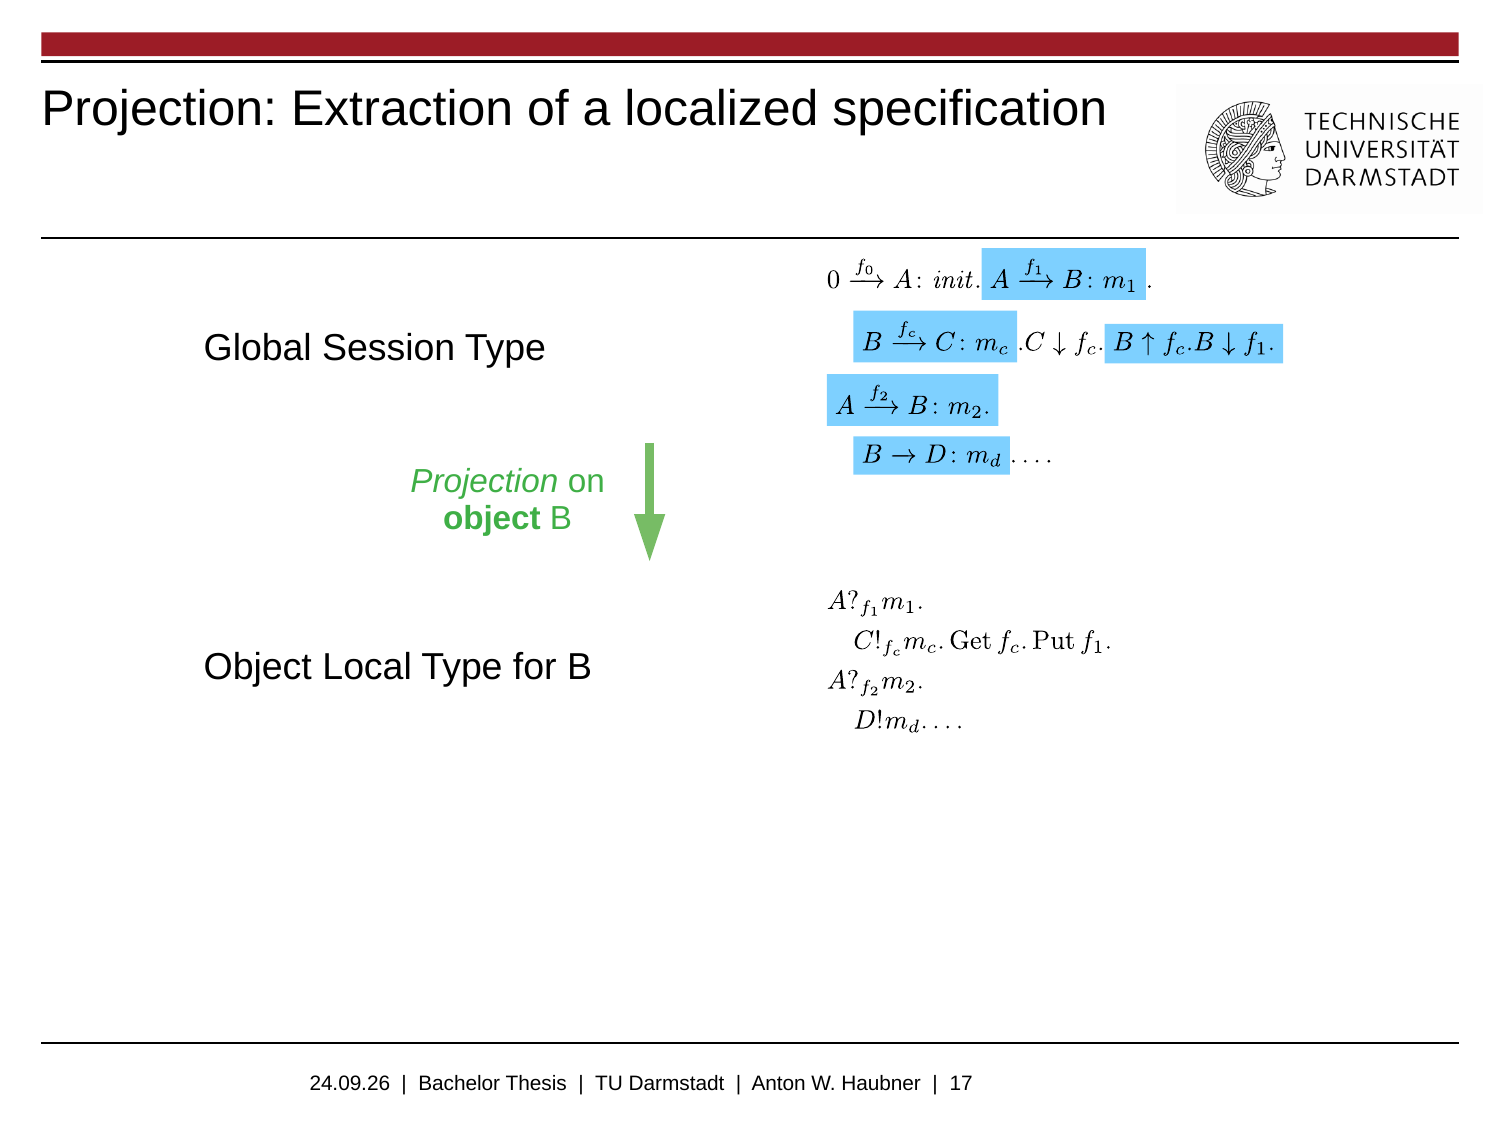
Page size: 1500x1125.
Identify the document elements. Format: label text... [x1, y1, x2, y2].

text_box Projection on object B [395, 454, 620, 544]
text_box Object Local Type for B [189, 637, 608, 695]
text_box Global Session Type [188, 318, 561, 376]
picture [826, 590, 1113, 733]
picture [826, 248, 1284, 475]
title Projection: Extraction of a localized specification [41, 32, 1131, 184]
